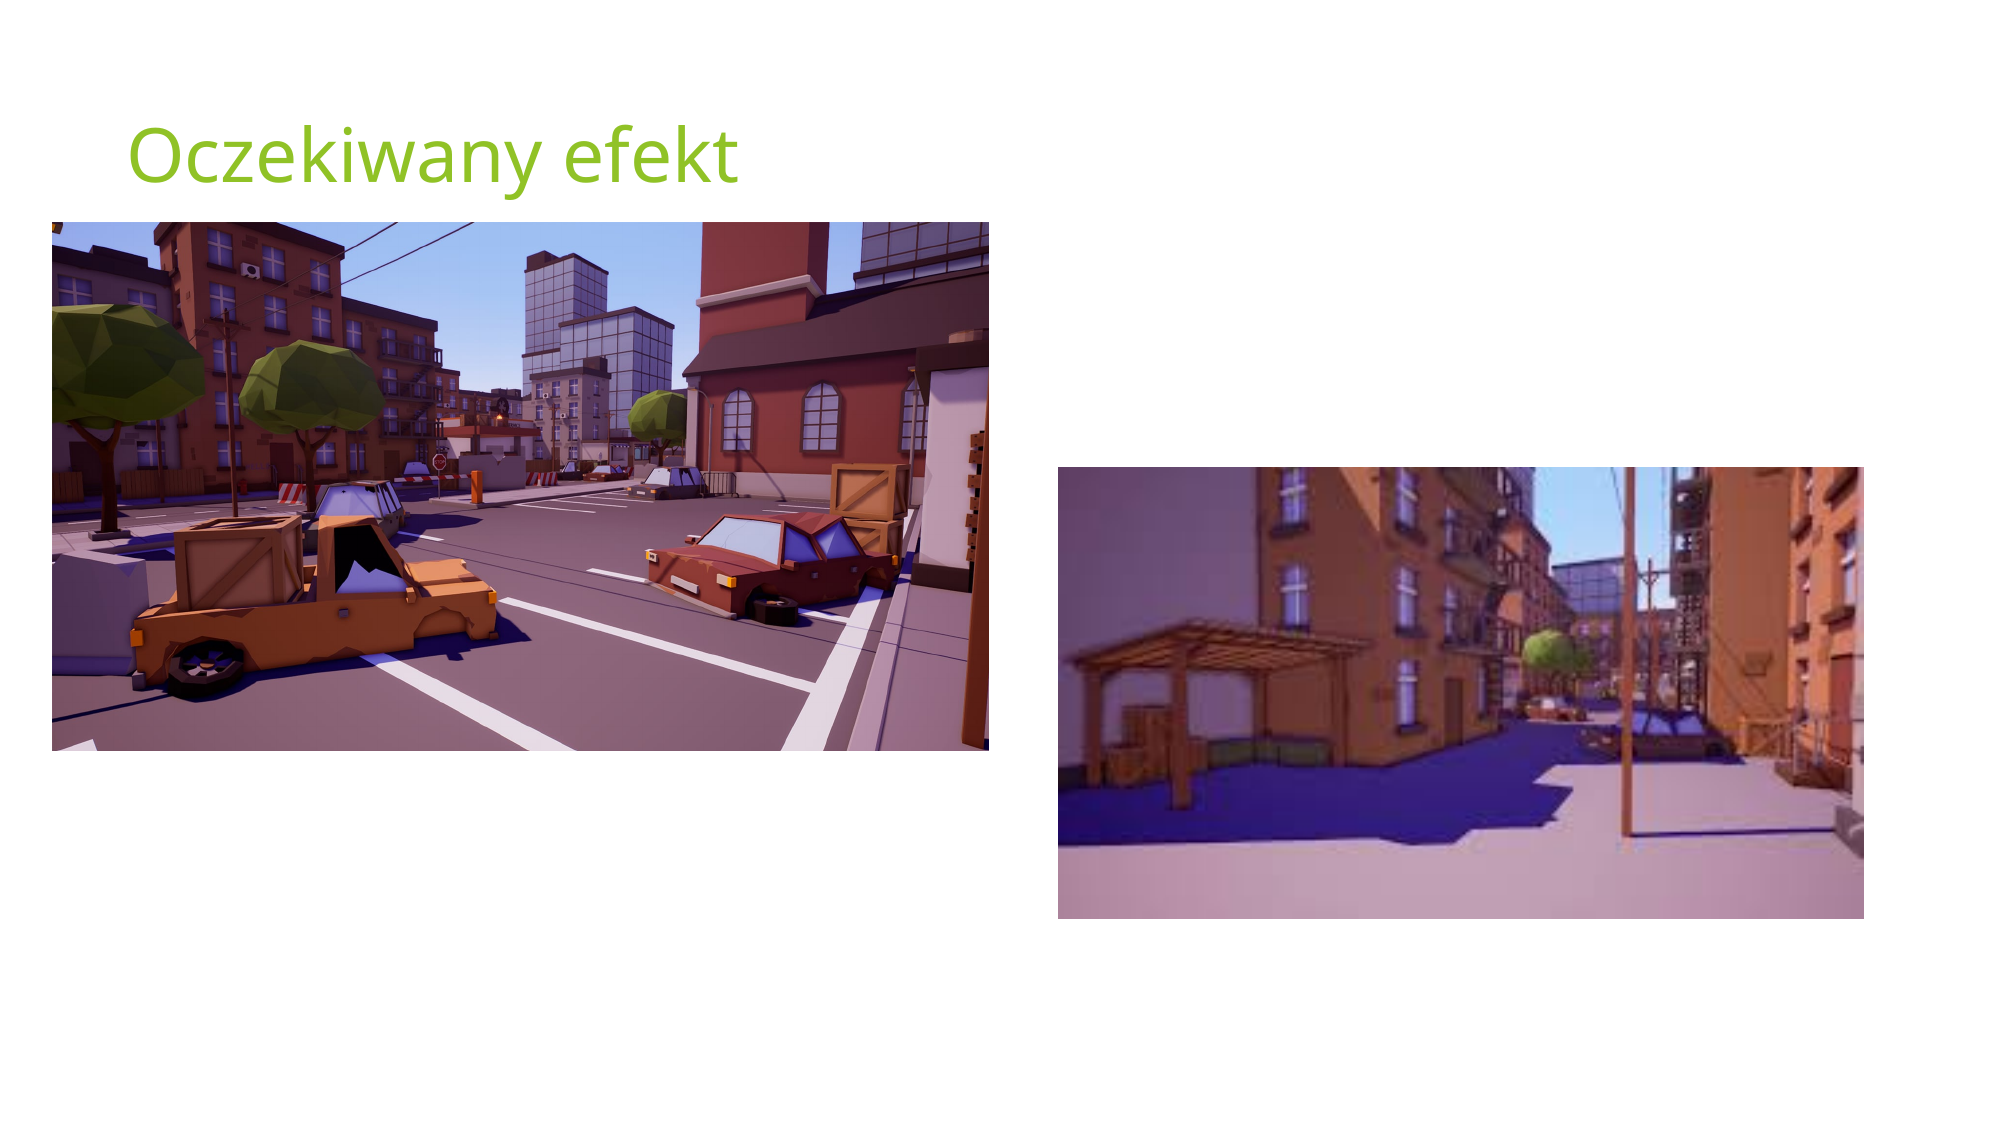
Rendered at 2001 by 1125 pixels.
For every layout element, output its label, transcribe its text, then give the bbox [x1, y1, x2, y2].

picture [52, 222, 989, 751]
picture [1058, 467, 1864, 919]
title Oczekiwany efekt [111, 99, 1522, 317]
